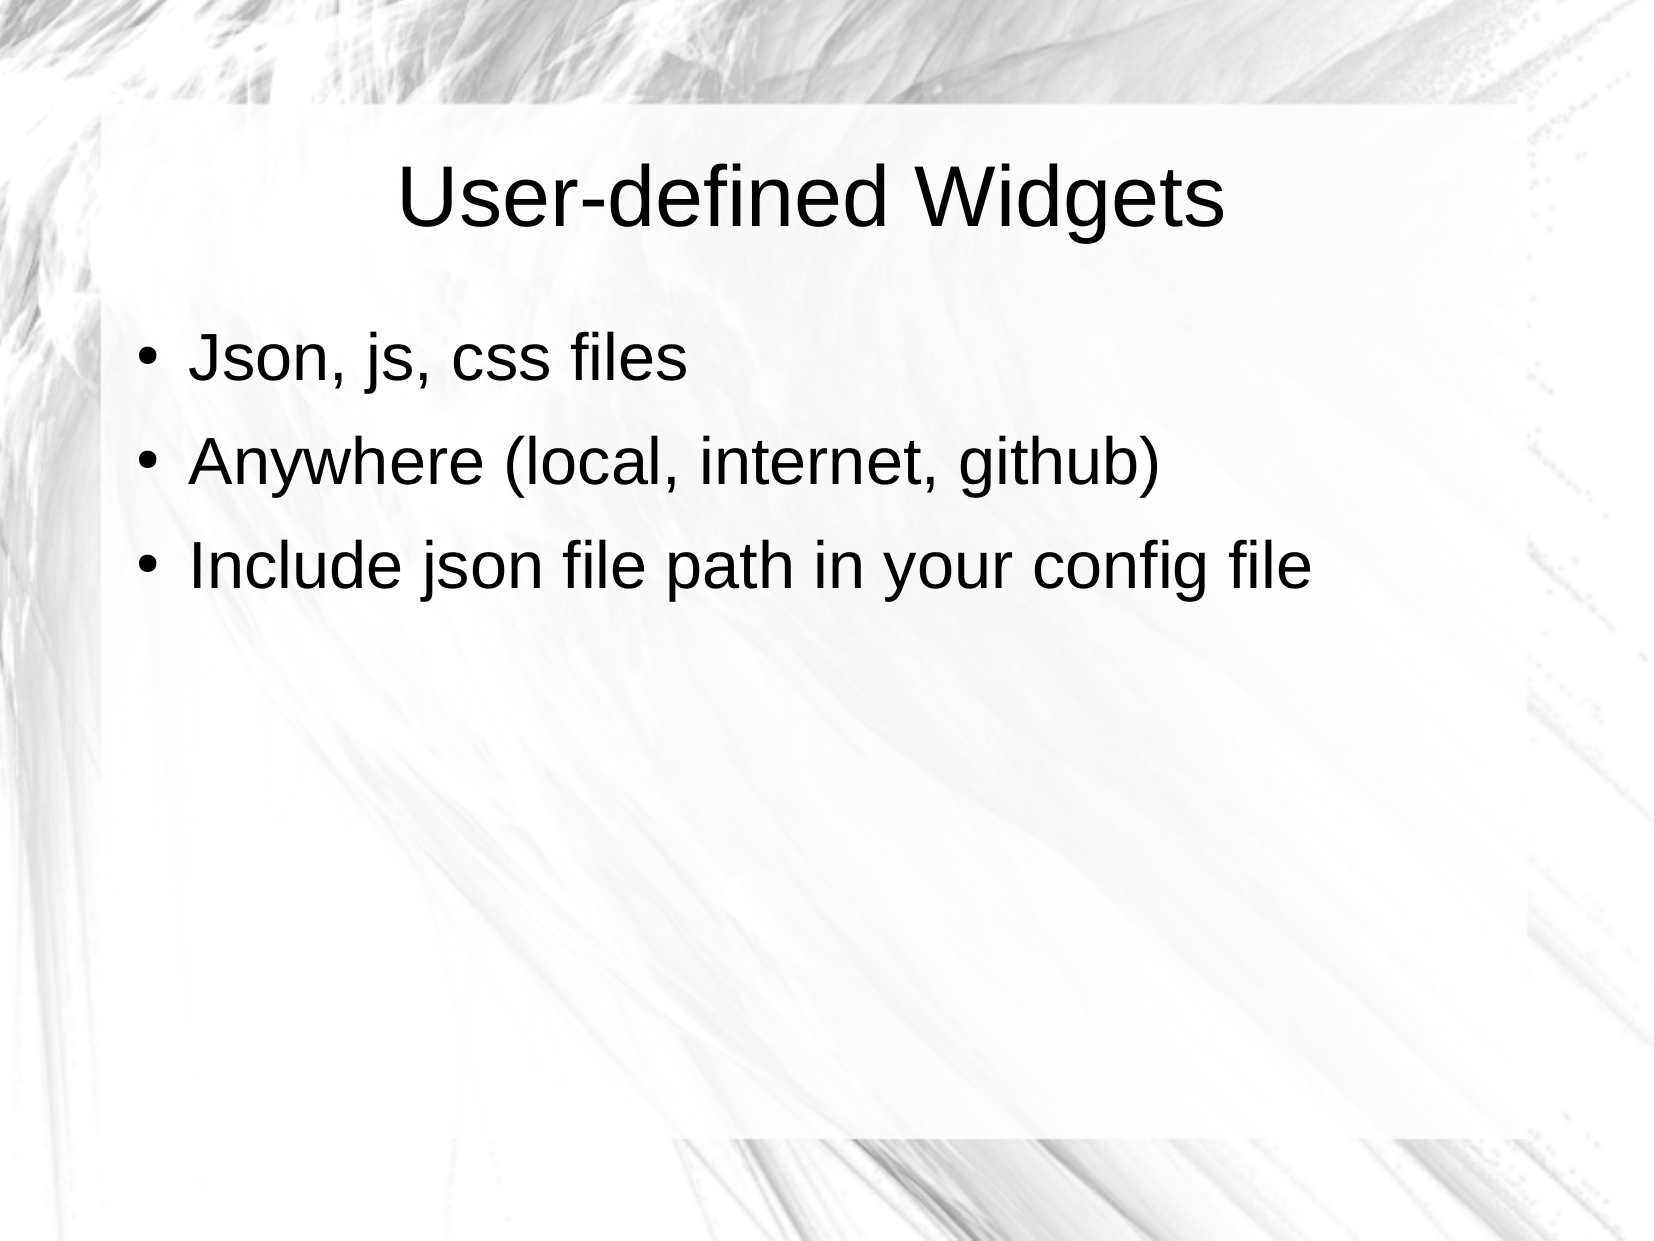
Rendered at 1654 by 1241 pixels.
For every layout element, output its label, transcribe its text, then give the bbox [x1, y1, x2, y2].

list Json, js, css files Anywhere (local, internet, github) Include json file path in your config file [118, 319, 1571, 1039]
picture [0, 0, 1654, 1241]
title User-defined Widgets [118, 112, 1506, 281]
